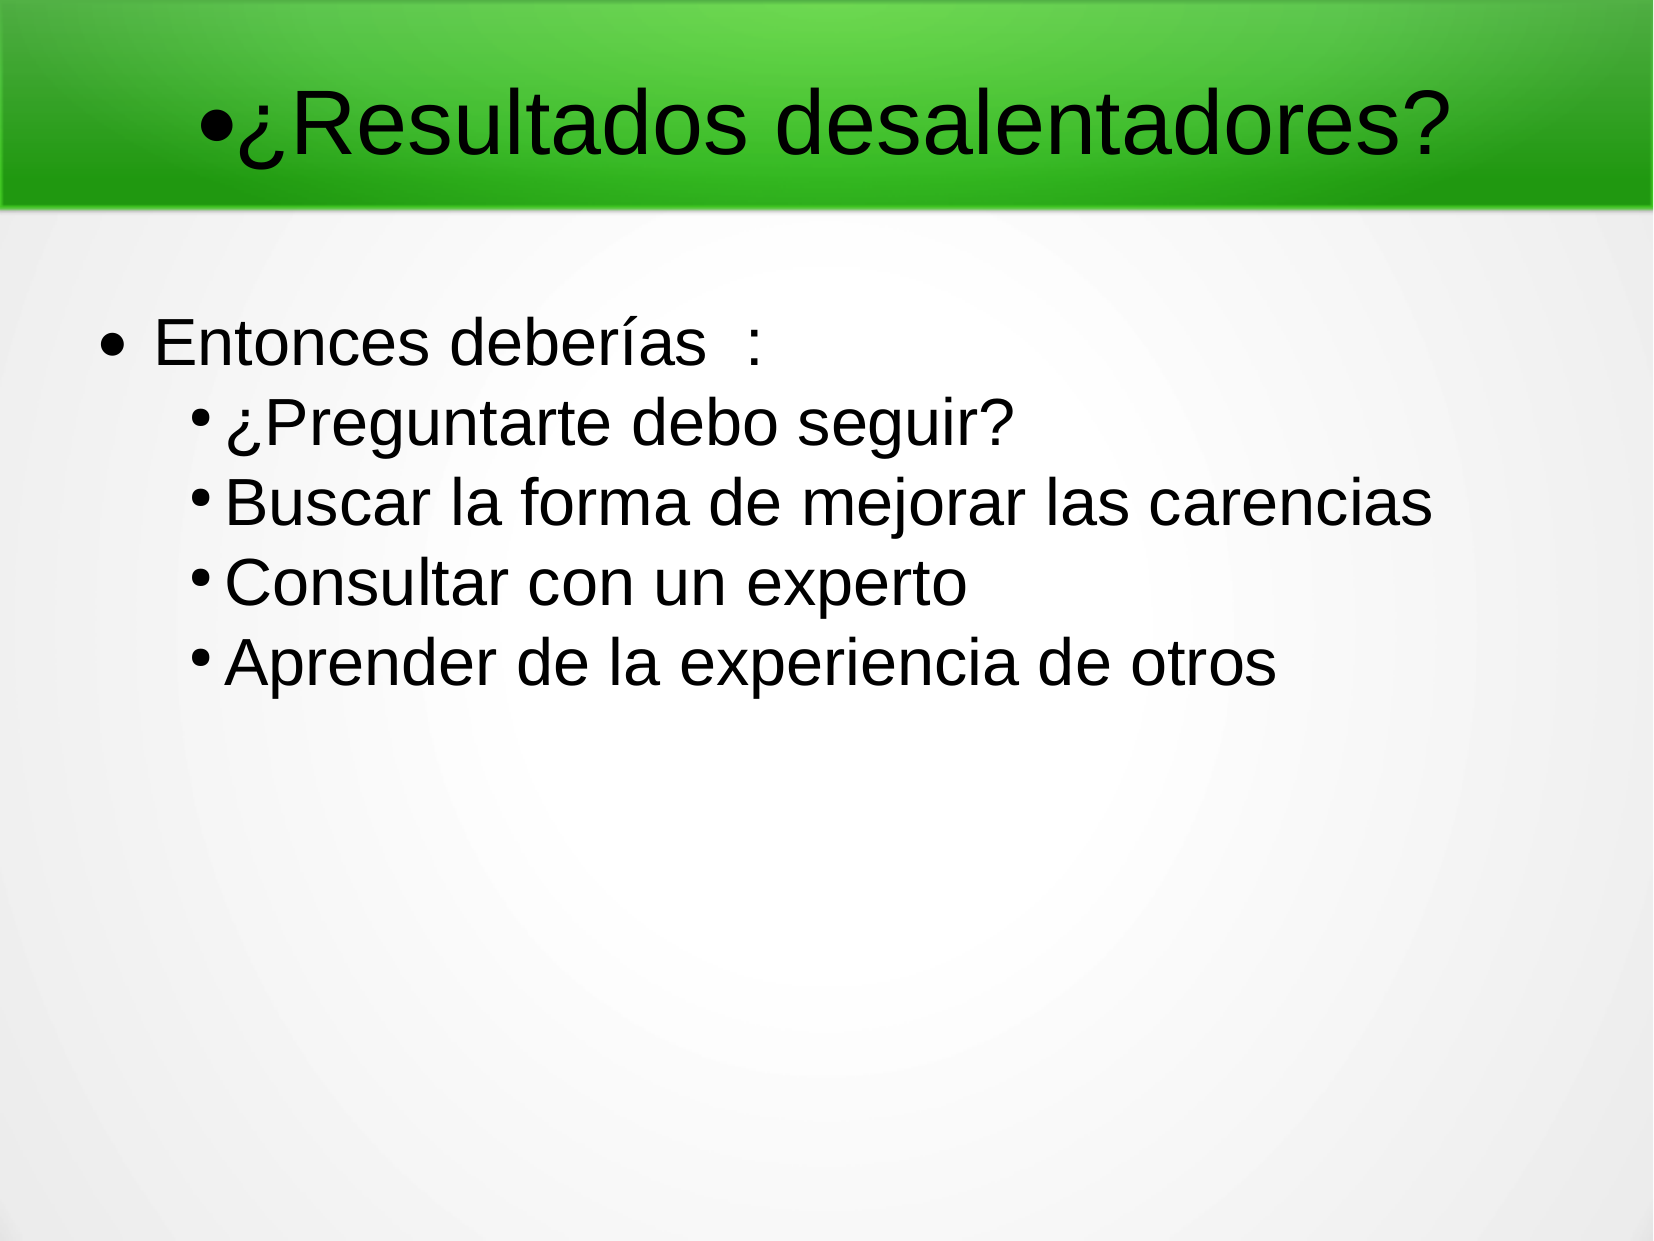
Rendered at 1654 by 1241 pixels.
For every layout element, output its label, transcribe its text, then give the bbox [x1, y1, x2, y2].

text_box Entonces deberías : ¿Preguntarte debo seguir? Buscar la forma de mejorar las carencias Consultar con un experto Aprender de la experiencia de otros [82, 299, 1571, 1019]
text_box ¿Resultados desalentadores? [82, 47, 1571, 189]
picture [0, 0, 1654, 1241]
